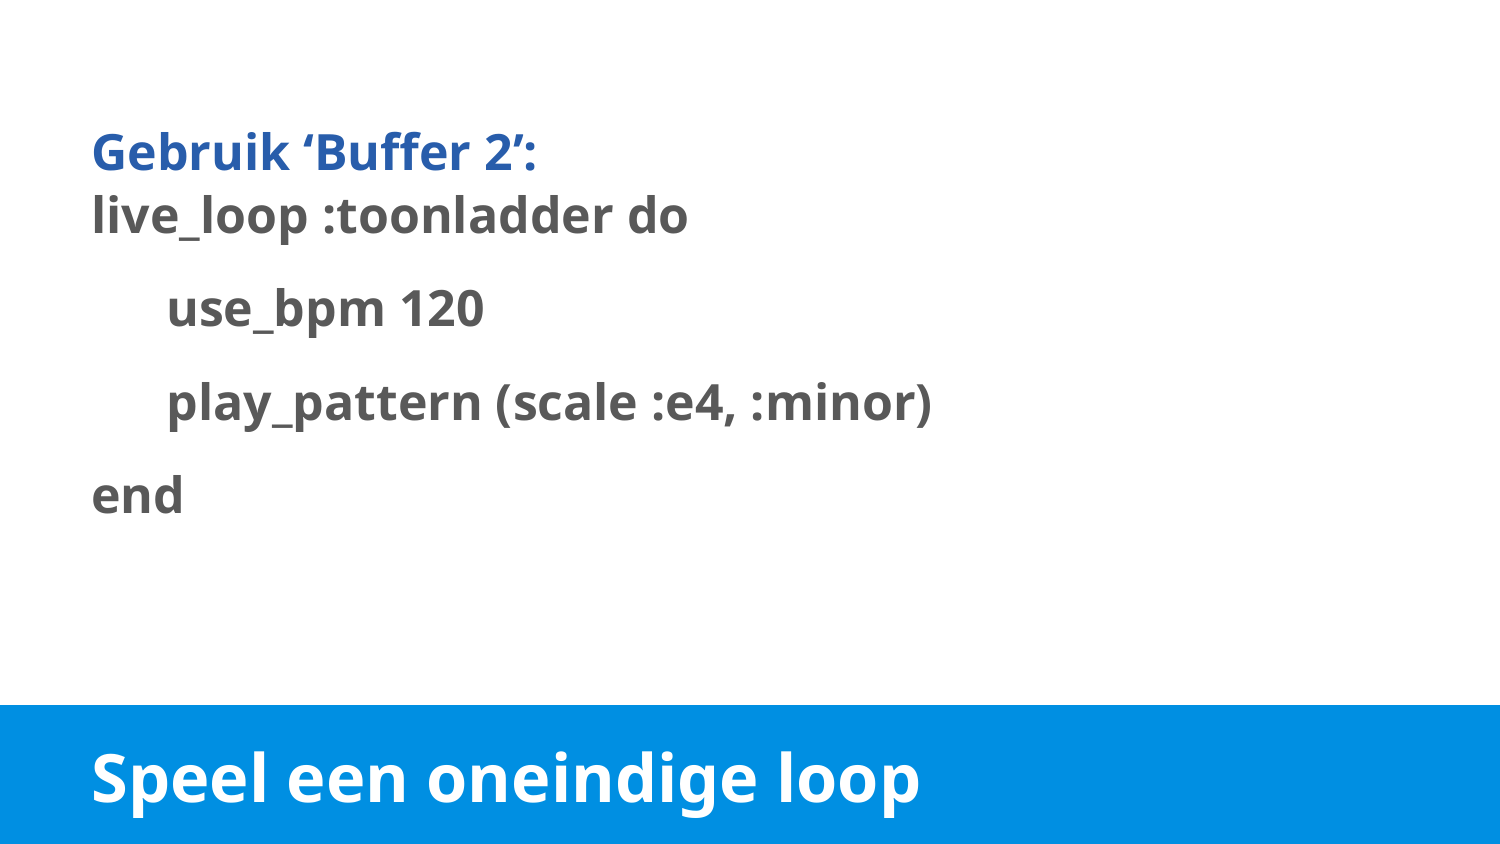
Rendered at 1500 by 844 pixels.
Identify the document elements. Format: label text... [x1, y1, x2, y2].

picture [0, 705, 1500, 844]
list live_loop :toonladder do use_bpm 120 play_pattern (scale :e4, :minor) end [76, 168, 1454, 500]
title Speel een oneindige loop [76, 721, 1500, 828]
subtitle Gebruik ‘Buffer 2’: [76, 75, 1438, 152]
